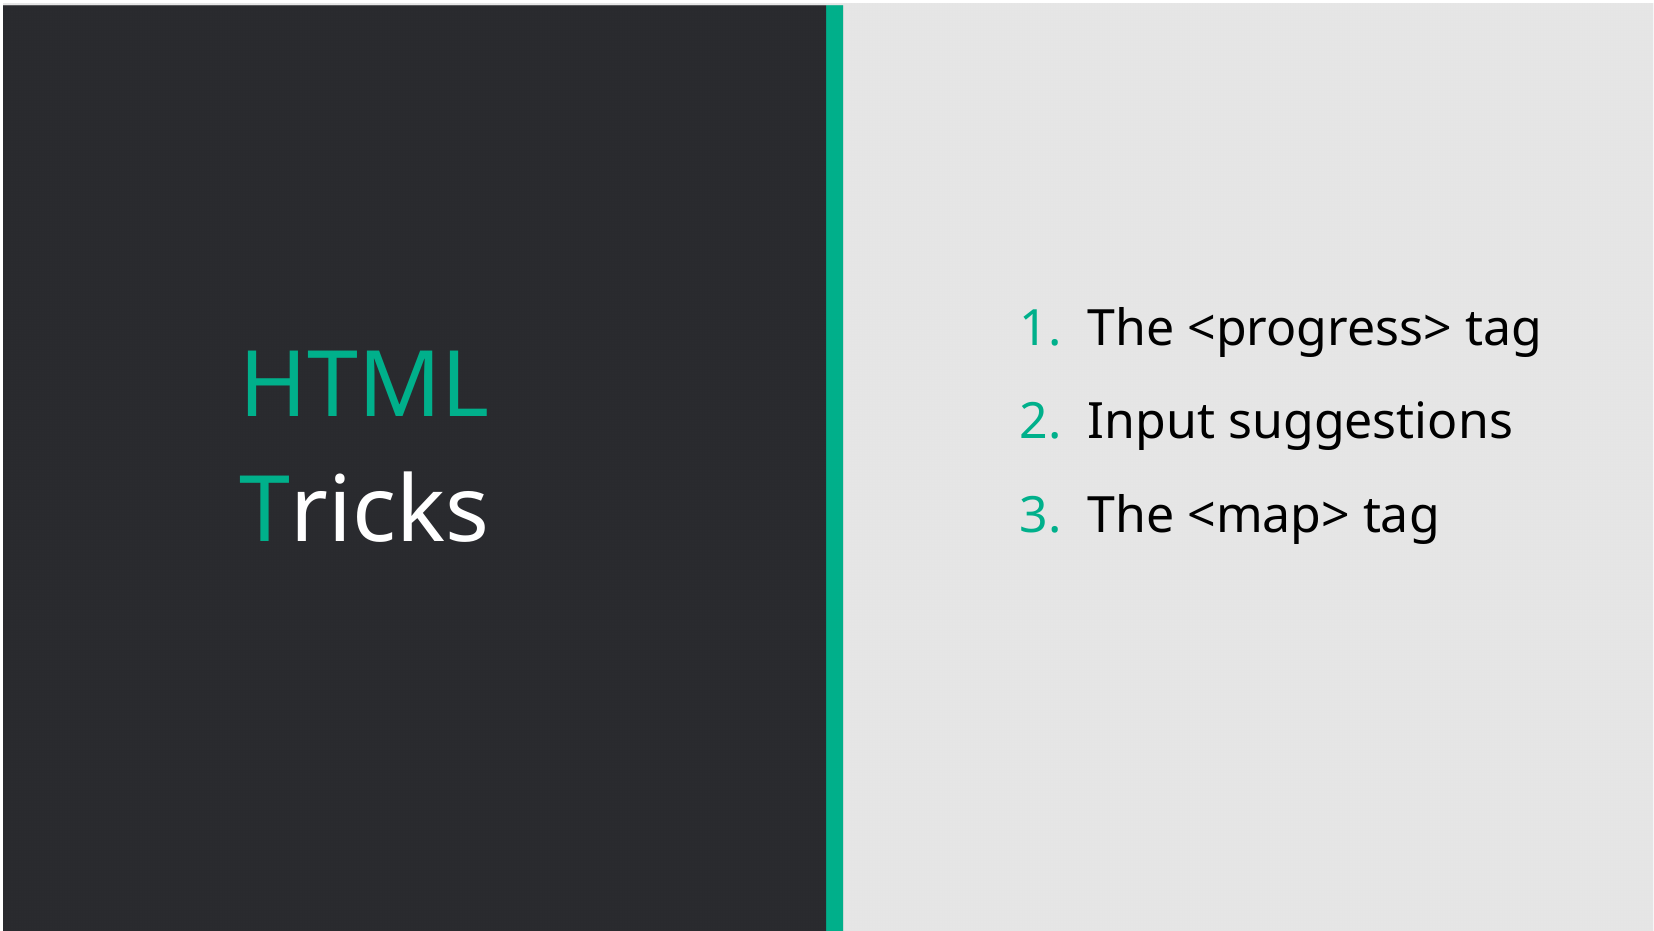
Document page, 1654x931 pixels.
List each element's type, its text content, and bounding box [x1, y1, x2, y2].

text_box HTML Tricks [225, 311, 539, 556]
text_box 1. The <progress> tag 2. Input suggestions 3. The <map> tag [1005, 285, 1561, 588]
picture [3, 3, 1654, 931]
